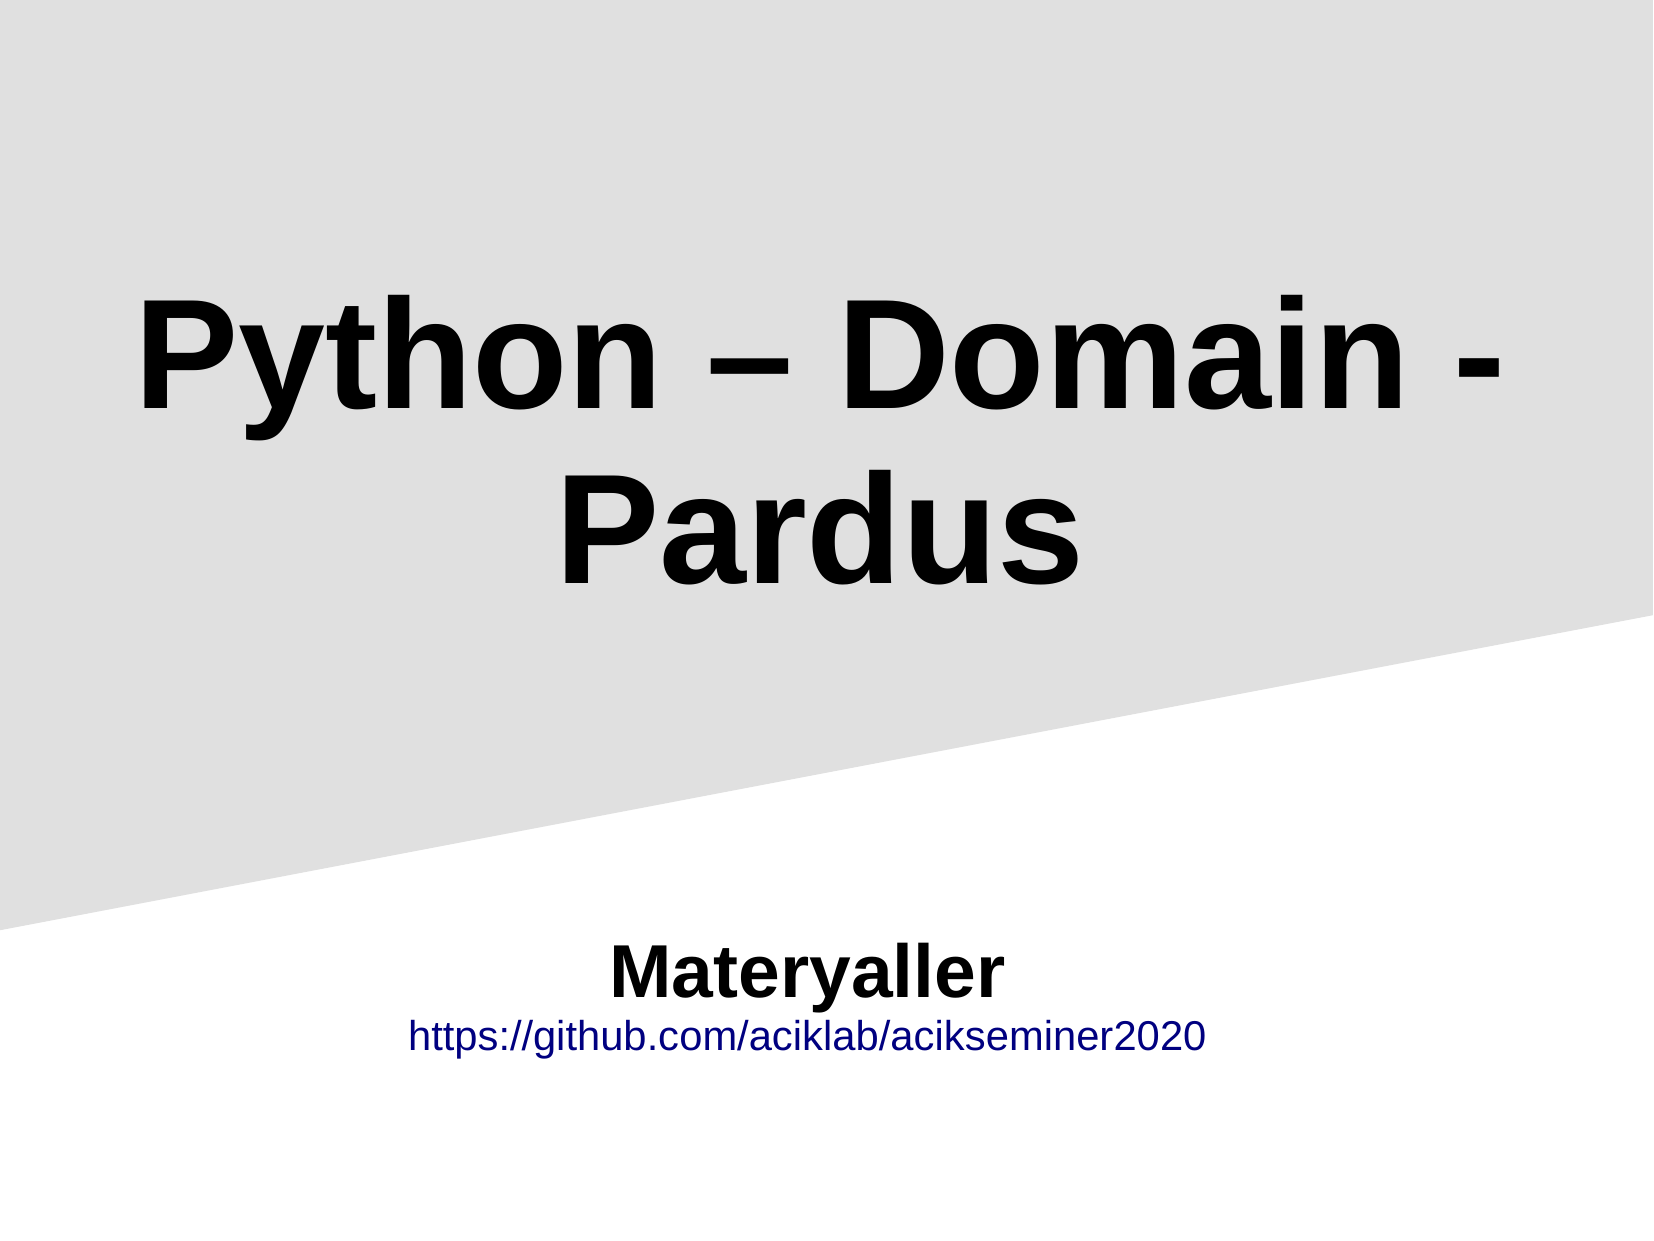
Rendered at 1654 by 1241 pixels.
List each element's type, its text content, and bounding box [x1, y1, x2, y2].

title Python – Domain - Pardus [76, 267, 1565, 617]
list Materyaller https://github.com/aciklab/acikseminer2020 [44, 929, 1500, 1241]
